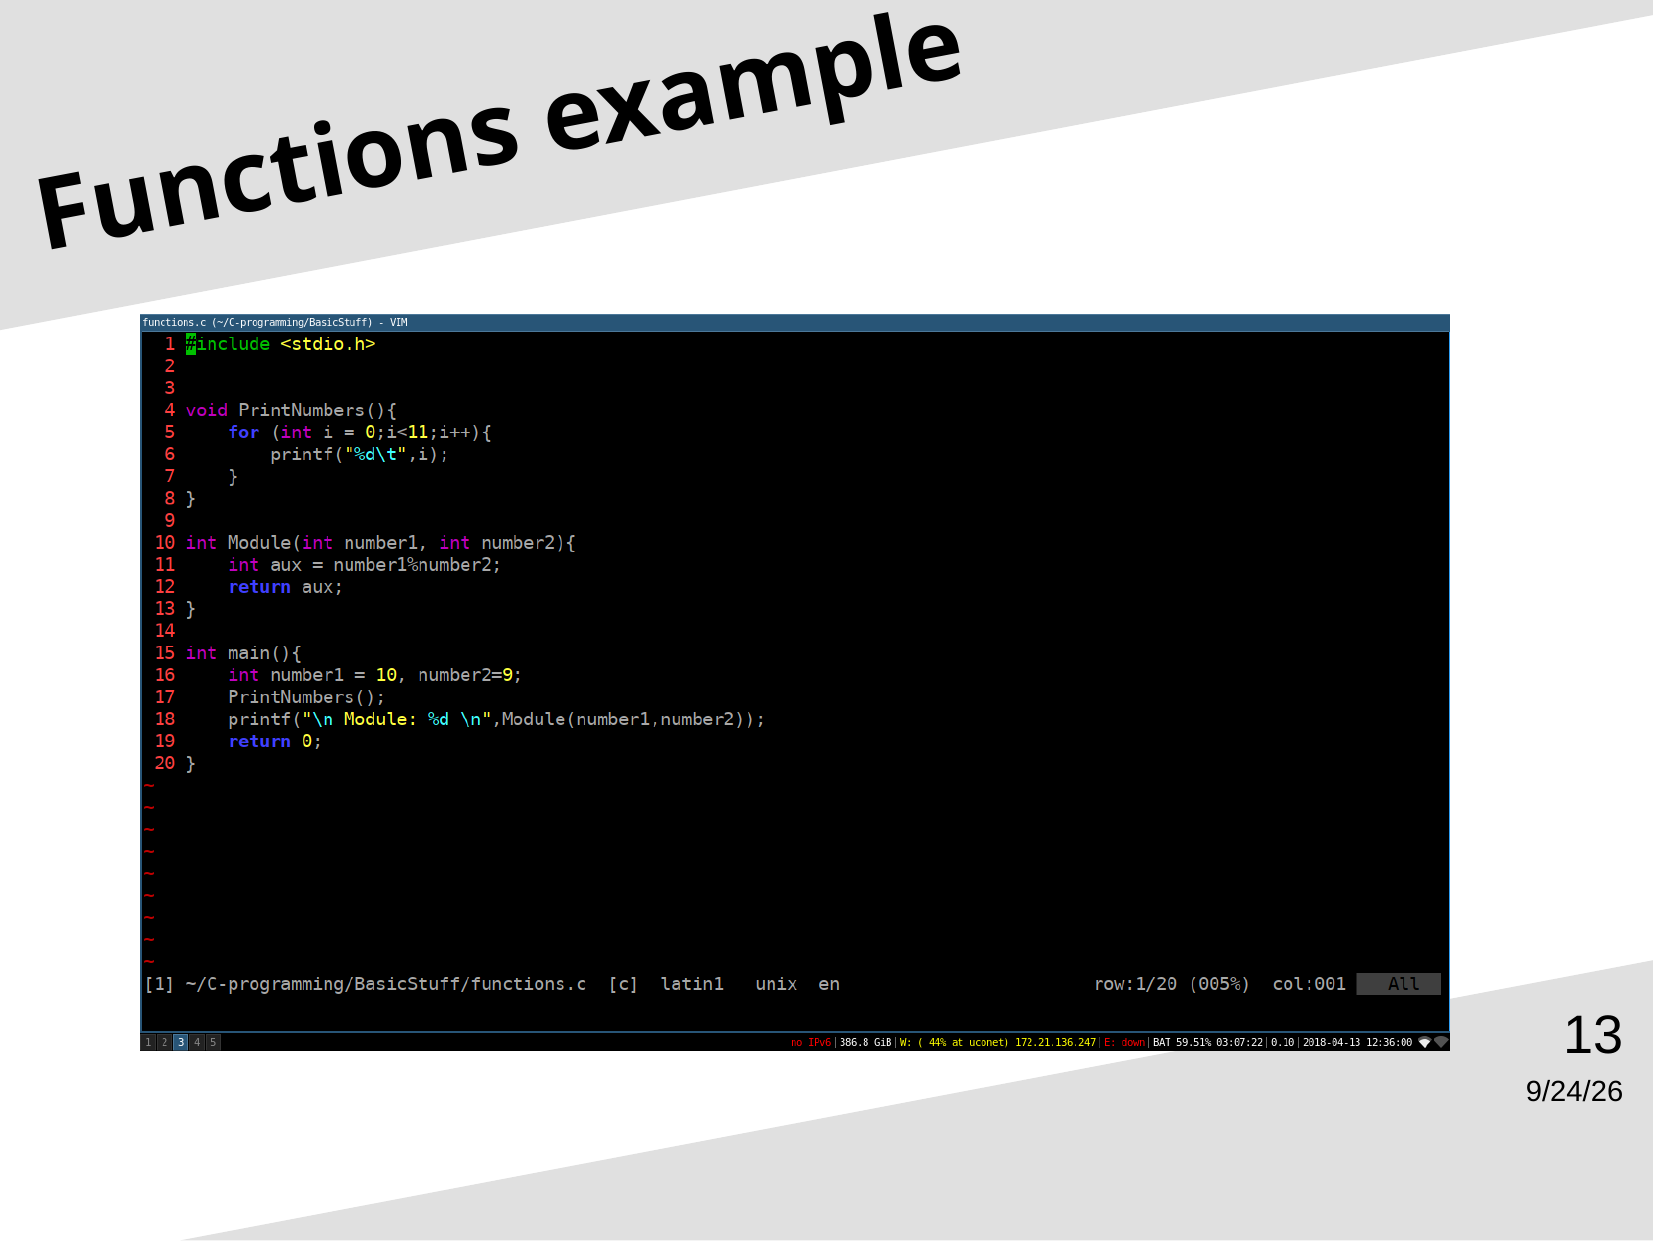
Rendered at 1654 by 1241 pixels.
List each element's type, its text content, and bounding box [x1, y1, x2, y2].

picture [140, 314, 1450, 1051]
title Functions example [16, 0, 1518, 315]
